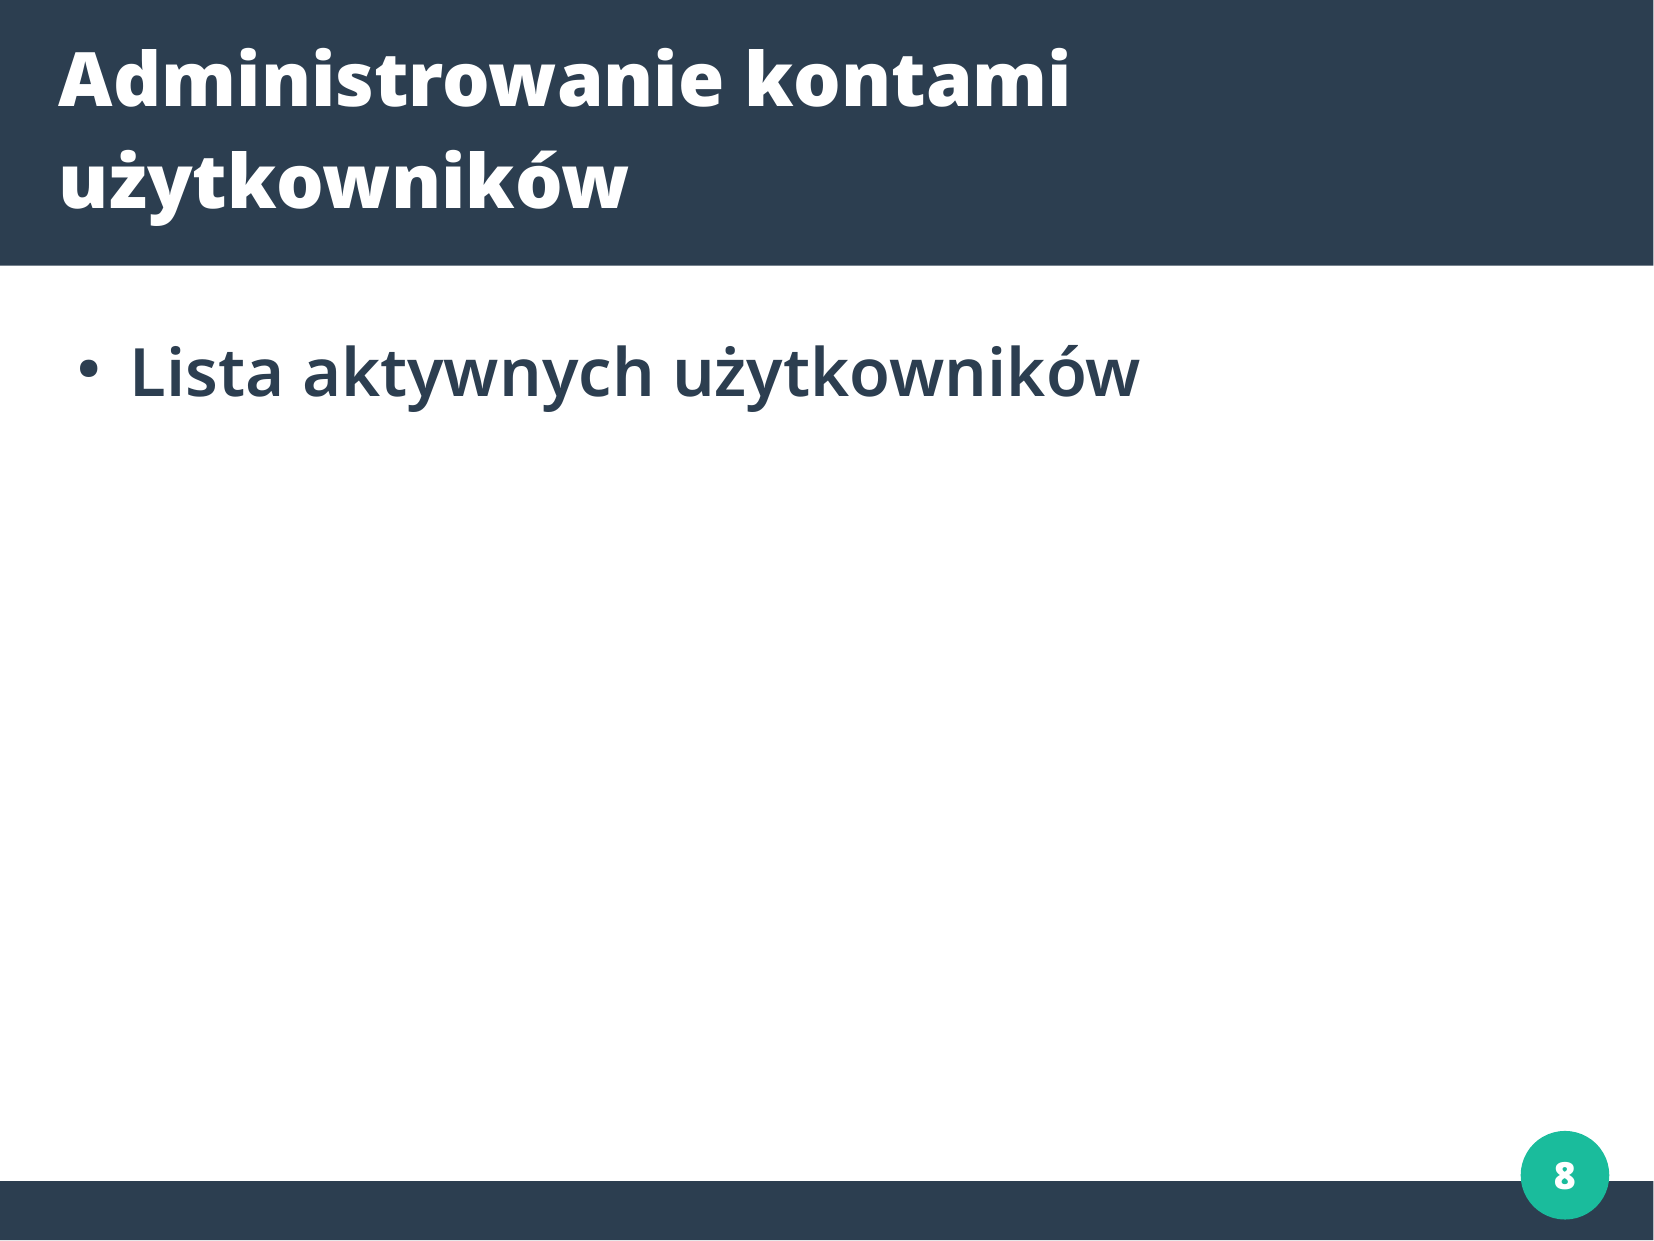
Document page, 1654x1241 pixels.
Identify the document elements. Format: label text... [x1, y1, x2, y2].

list Lista aktywnych użytkowników [59, 324, 1595, 1152]
title Administrowanie kontami użytkowników [59, 49, 1595, 207]
